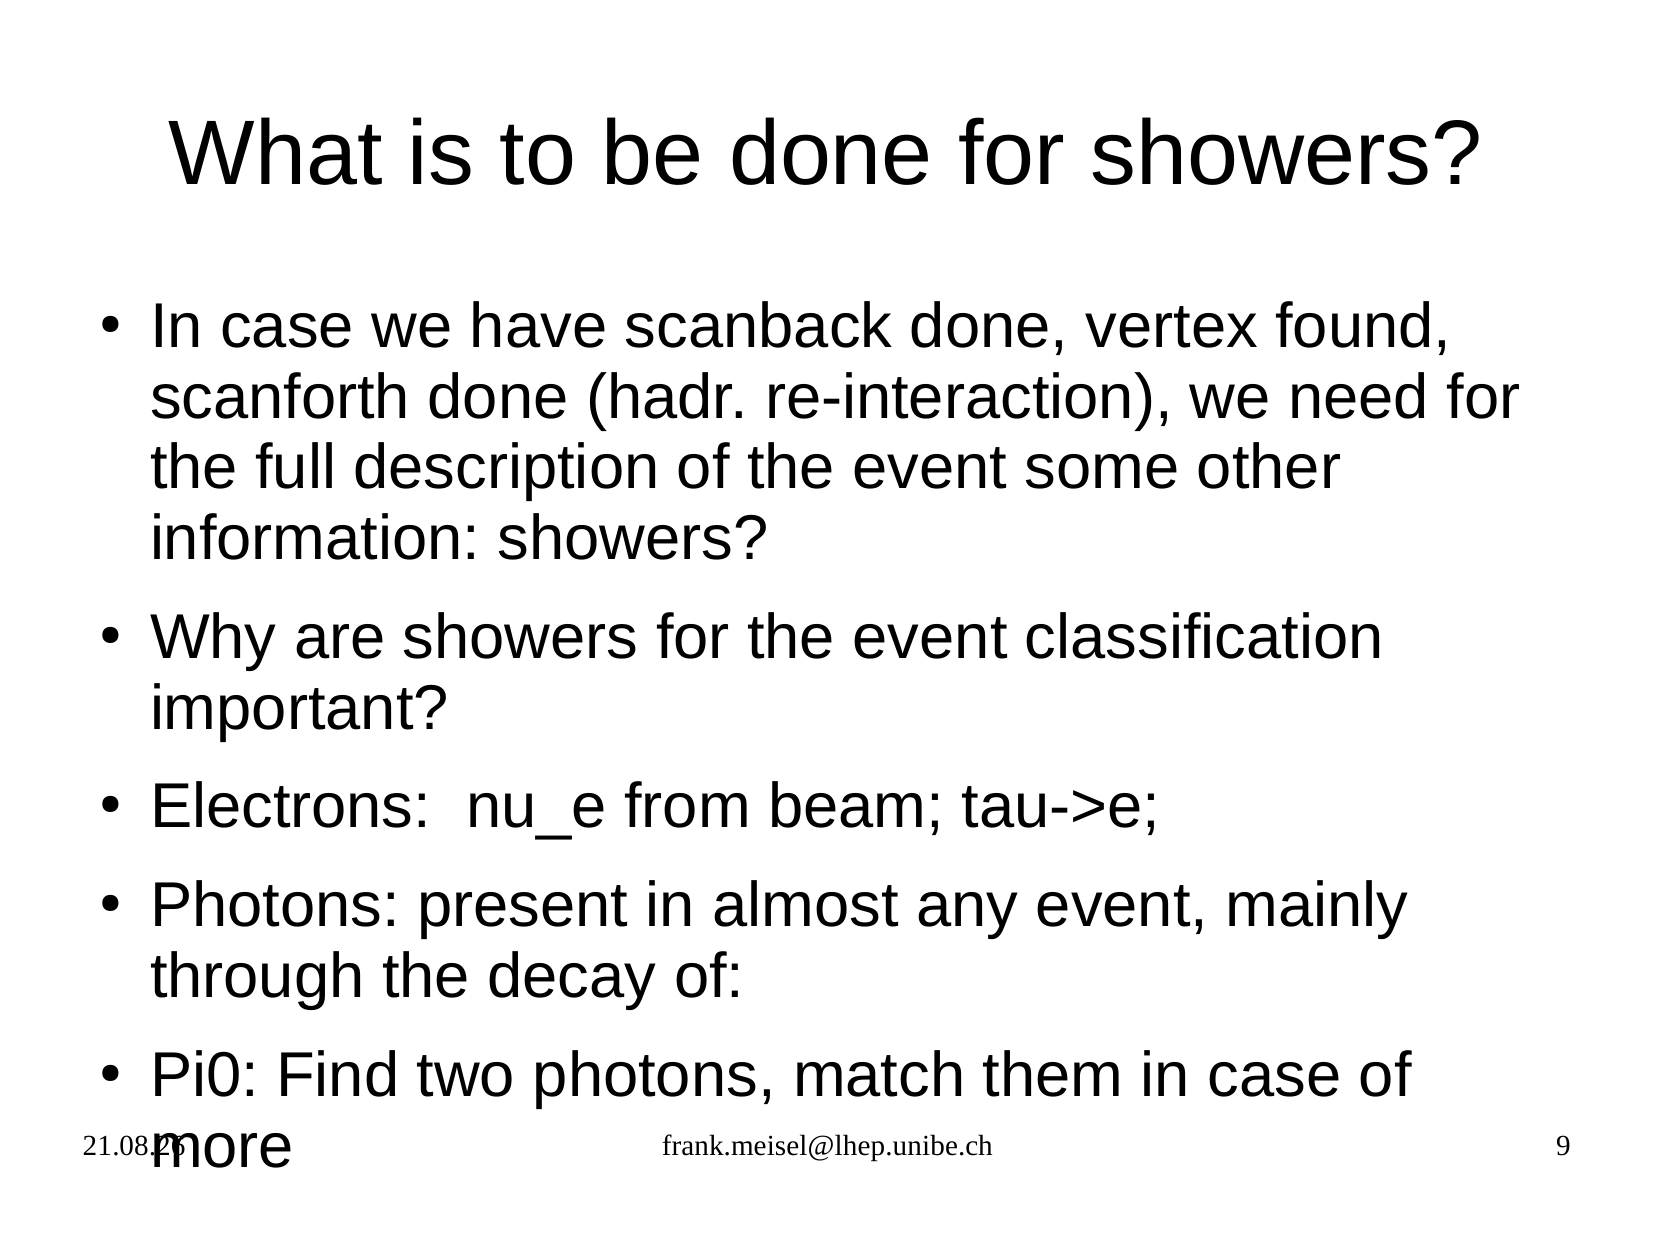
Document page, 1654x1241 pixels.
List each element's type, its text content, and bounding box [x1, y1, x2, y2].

list In case we have scanback done, vertex found, scanforth done (hadr. re-interaction), we need for the full description of the event some other information: showers? Why are showers for the event classification important? Electrons: nu_e from beam; tau->e; Photons: present in almost any event, mainly through the decay of: Pi0: Find two photons, match them in case of more [82, 290, 1571, 1182]
title What is to be done for showers? [82, 49, 1571, 257]
